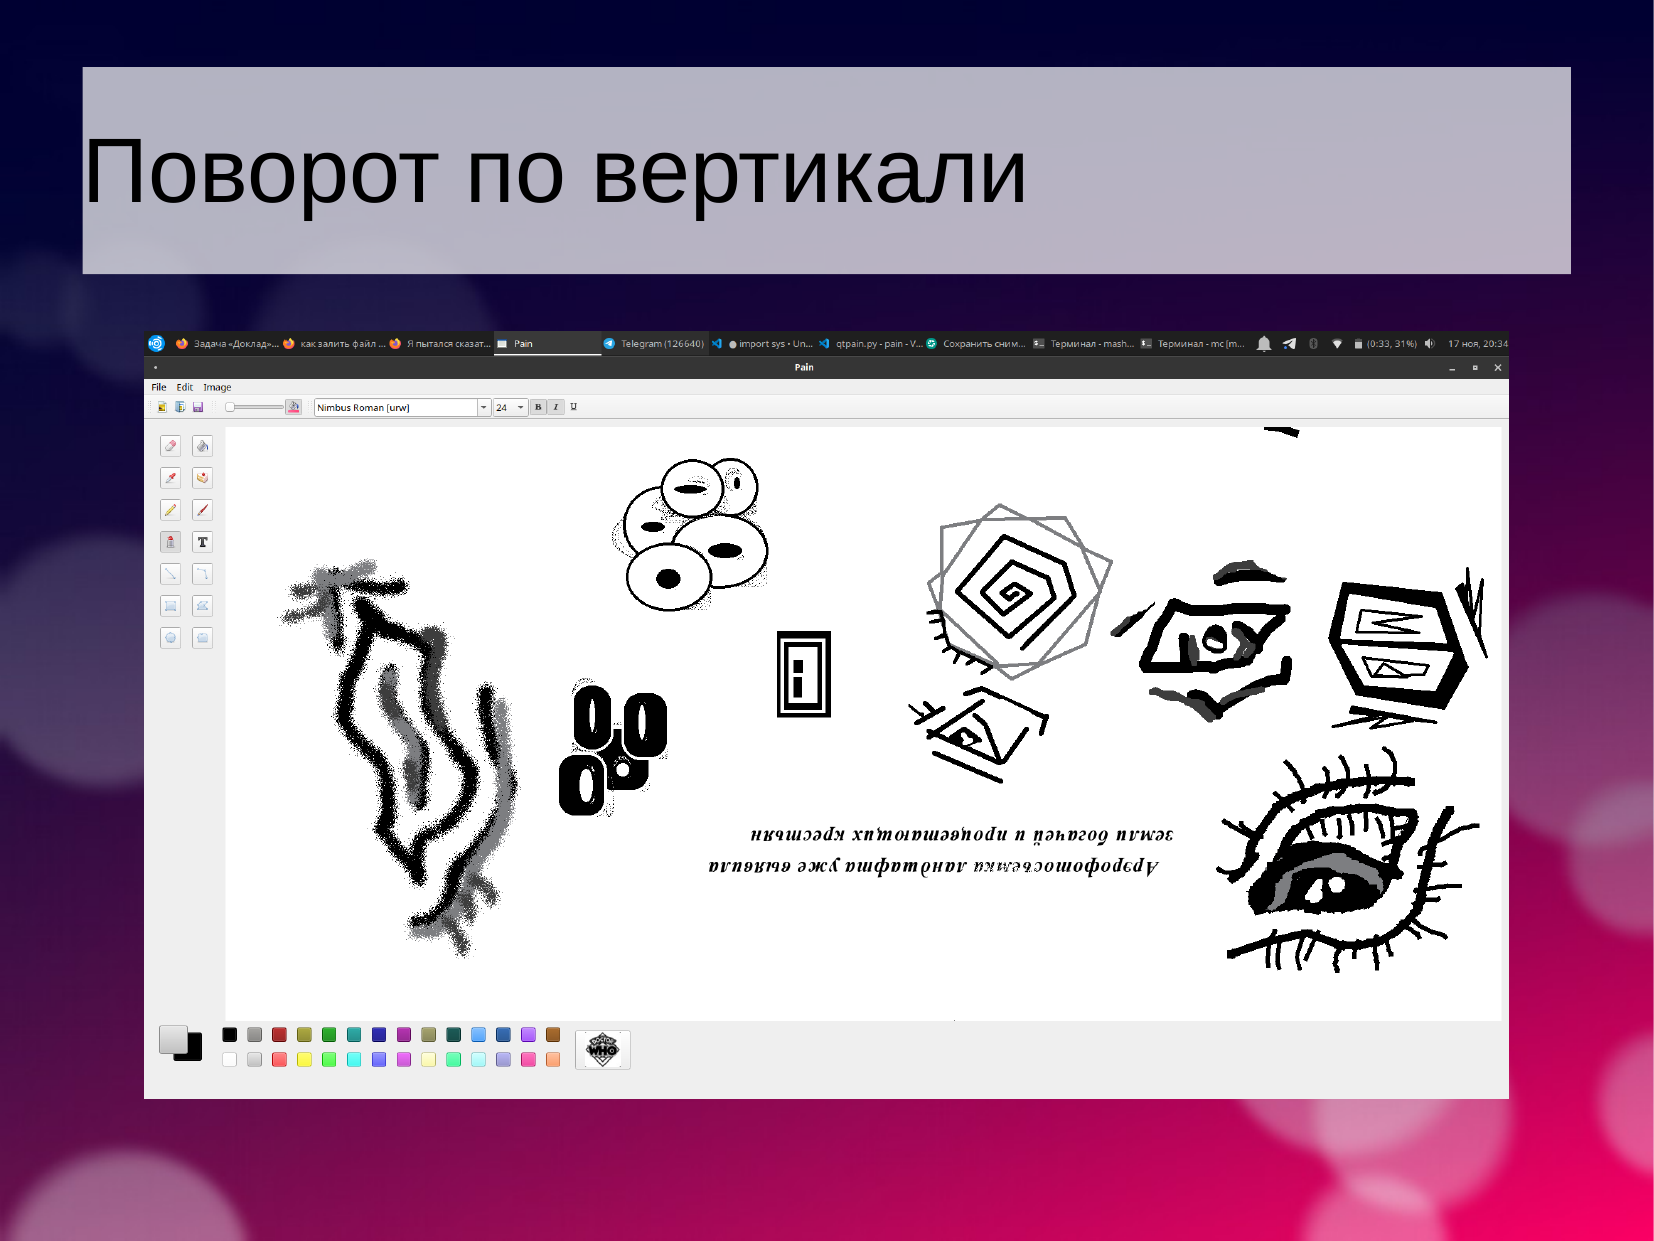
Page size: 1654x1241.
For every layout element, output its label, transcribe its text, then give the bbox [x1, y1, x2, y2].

picture [0, 0, 1654, 1241]
title Поворот по вертикали [82, 67, 1571, 275]
